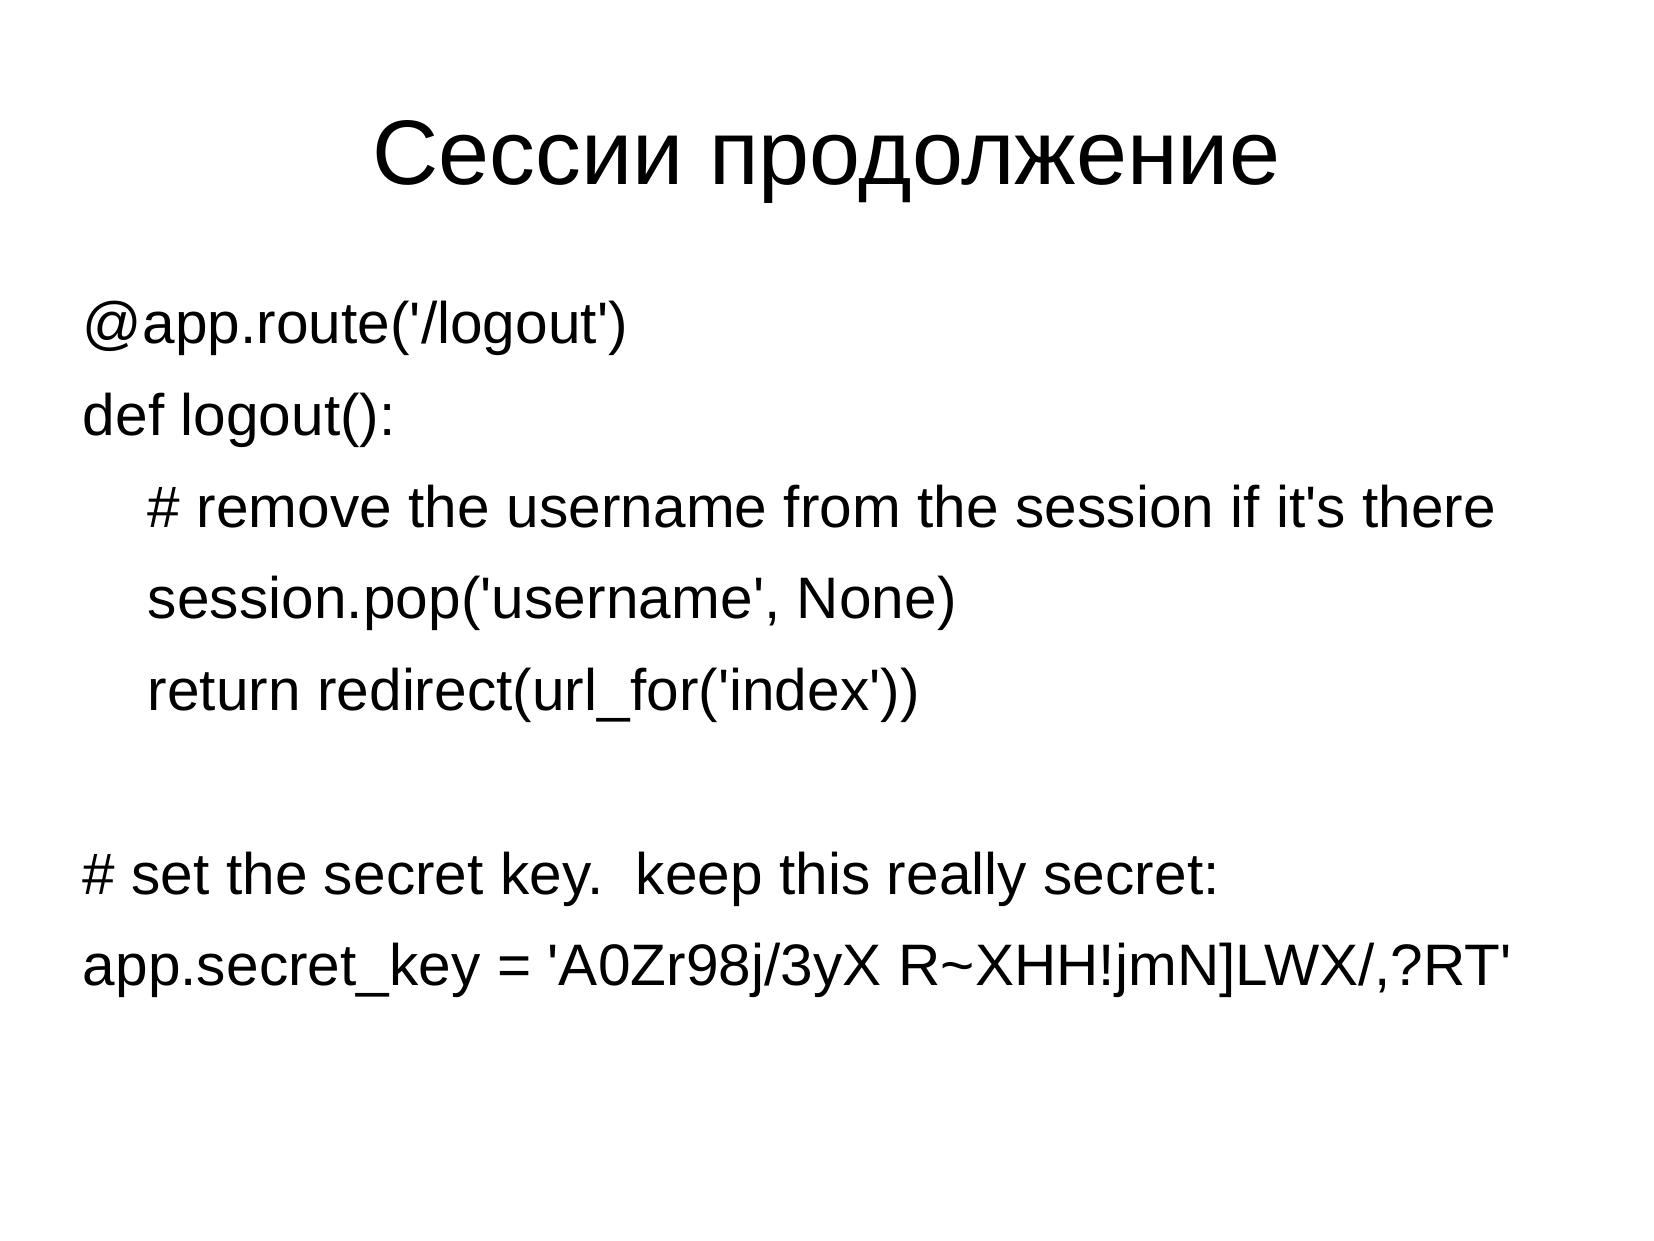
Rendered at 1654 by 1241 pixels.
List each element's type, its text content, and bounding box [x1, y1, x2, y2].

title Сессии продолжение [82, 49, 1571, 257]
list @app.route('/logout') def logout(): # remove the username from the session if it's there session.pop('username', None) return redirect(url_for('index')) # set the secret key. keep this really secret: app.secret_key = 'A0Zr98j/3yX R~XHH!jmN]LWX/,?RT' [82, 290, 1571, 1010]
